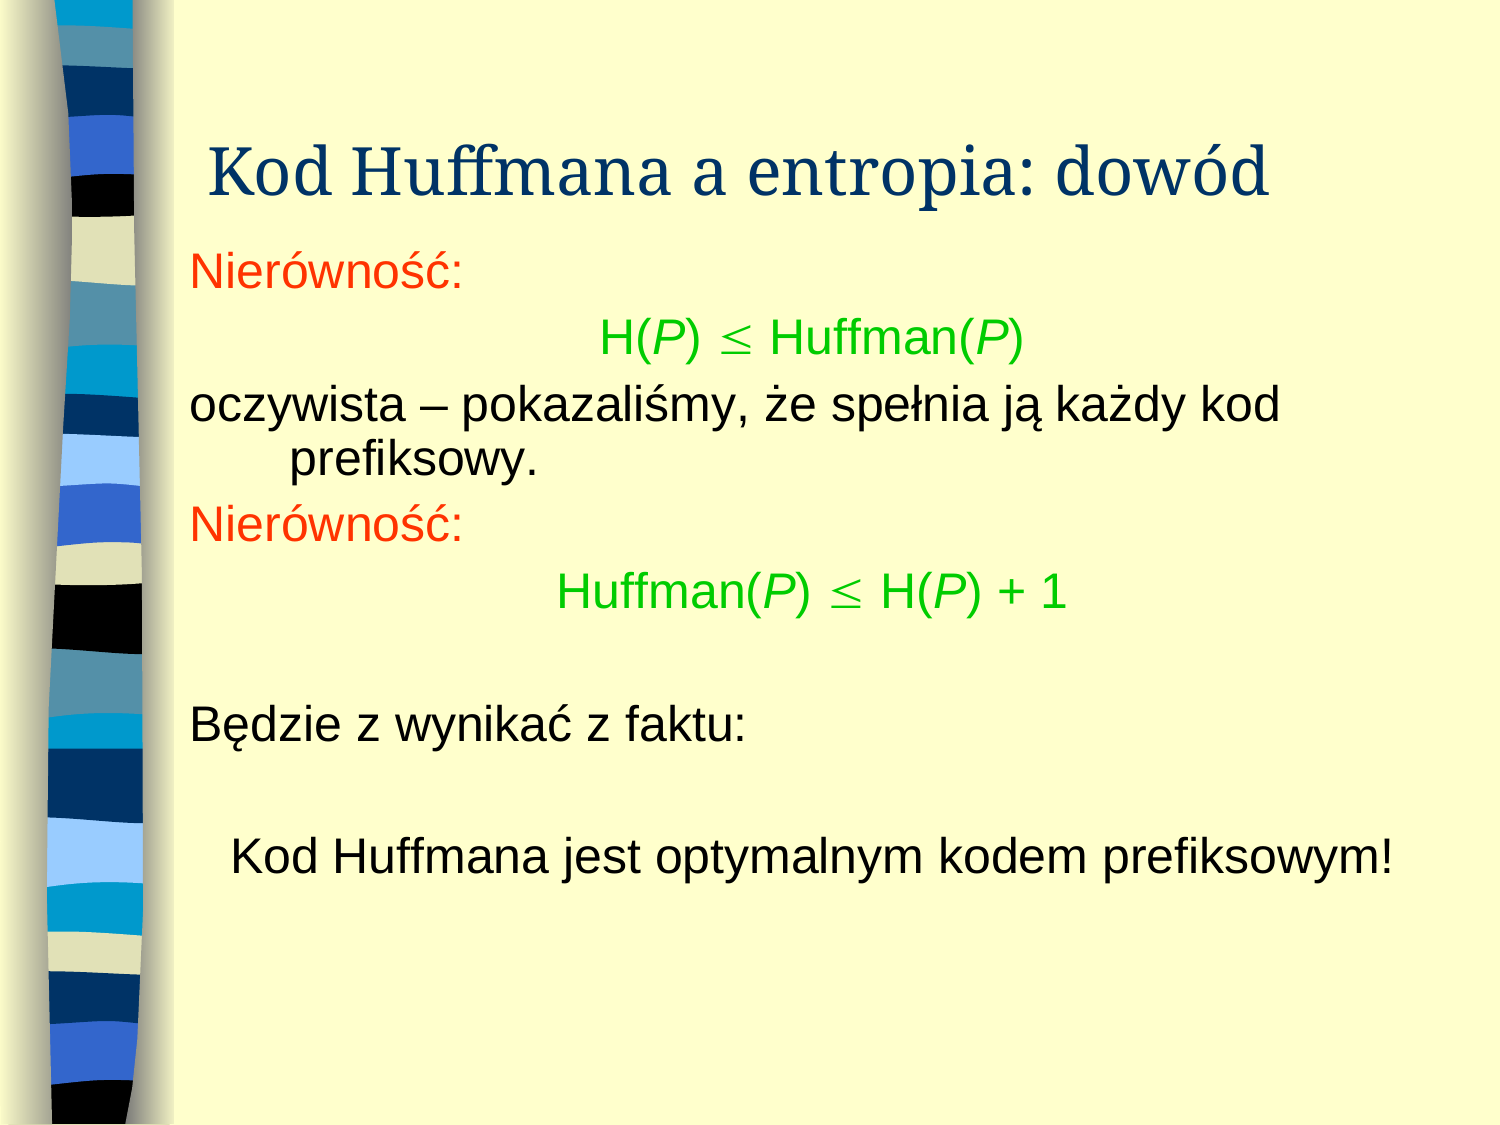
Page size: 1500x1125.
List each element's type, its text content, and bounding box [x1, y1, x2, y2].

list Nierówność: H(P)  Huffman(P) oczywista – pokazaliśmy, że spełnia ją każdy kod prefiksowy. Nierówność: Huffman(P)  H(P) + 1 Będzie z wynikać z faktu: Kod Huffmana jest optymalnym kodem prefiksowym! [174, 237, 1450, 913]
title Kod Huffmana a entropia: dowód [192, 74, 1468, 263]
